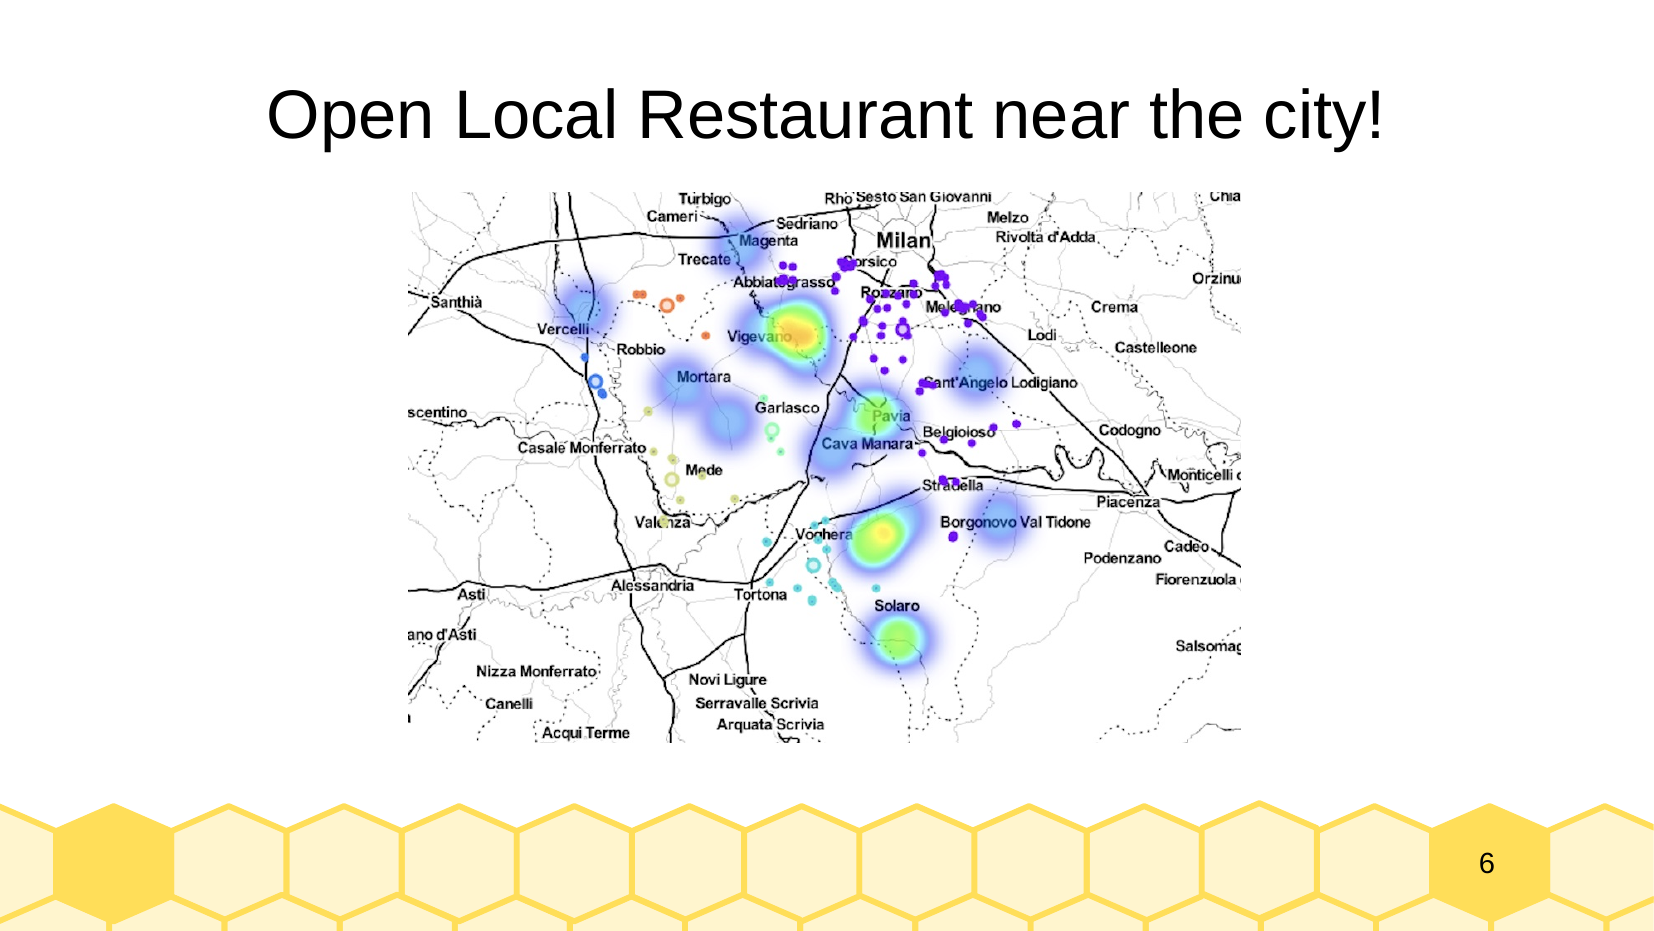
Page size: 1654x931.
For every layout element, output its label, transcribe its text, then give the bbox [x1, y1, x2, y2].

title Open Local Restaurant near the city! [82, 37, 1571, 193]
picture [408, 192, 1241, 743]
